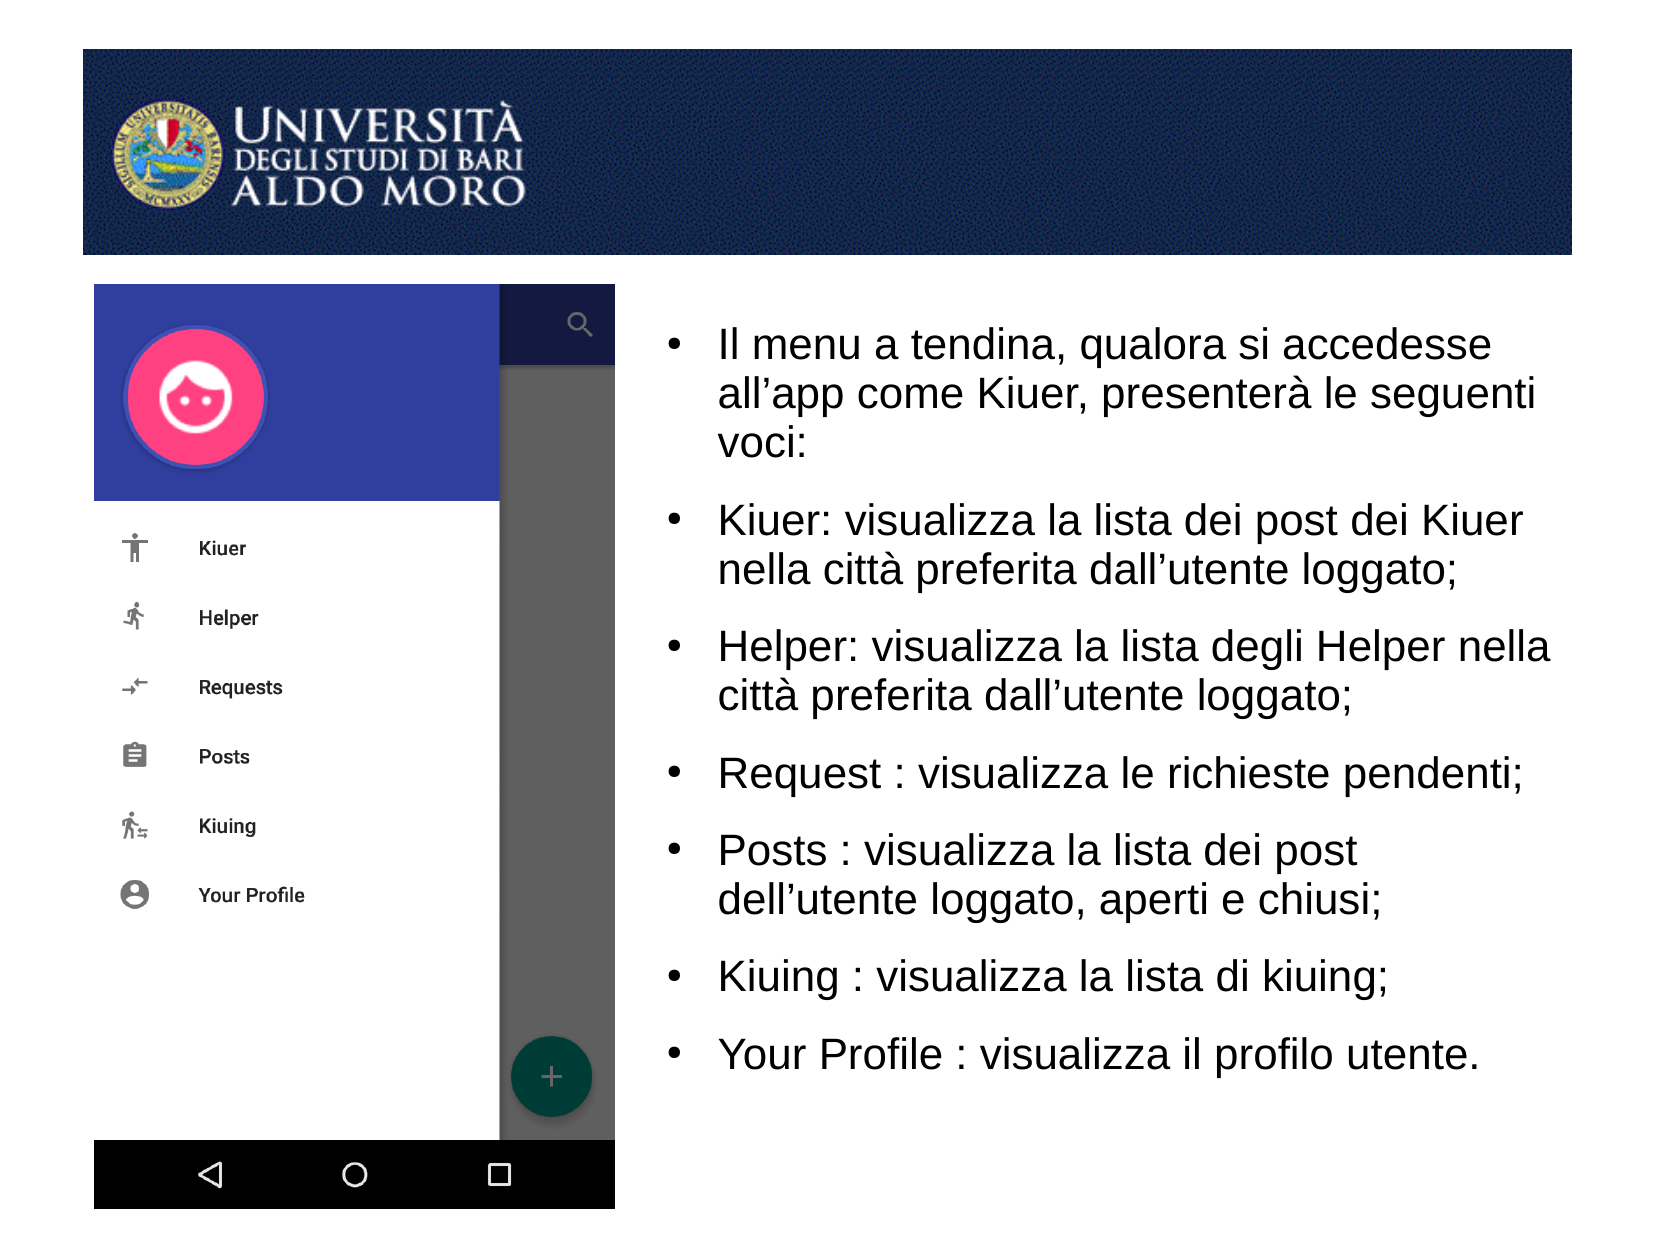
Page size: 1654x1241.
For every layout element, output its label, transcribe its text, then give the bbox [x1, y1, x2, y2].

picture [83, 49, 1572, 255]
list Il menu a tendina, qualora si accedesse all’app come Kiuer, presenterà le seguenti voci: Kiuer: visualizza la lista dei post dei Kiuer nella città preferita dall’utente loggato; Helper: visualizza la lista degli Helper nella città preferita dall’utente loggato; Request : visualizza le richieste pendenti; Posts : visualizza la lista dei post dell’utente loggato, aperti e chiusi; Kiuing : visualizza la lista di kiuing; Your Profile : visualizza il profilo utente. [649, 320, 1560, 1158]
picture [94, 284, 615, 1209]
